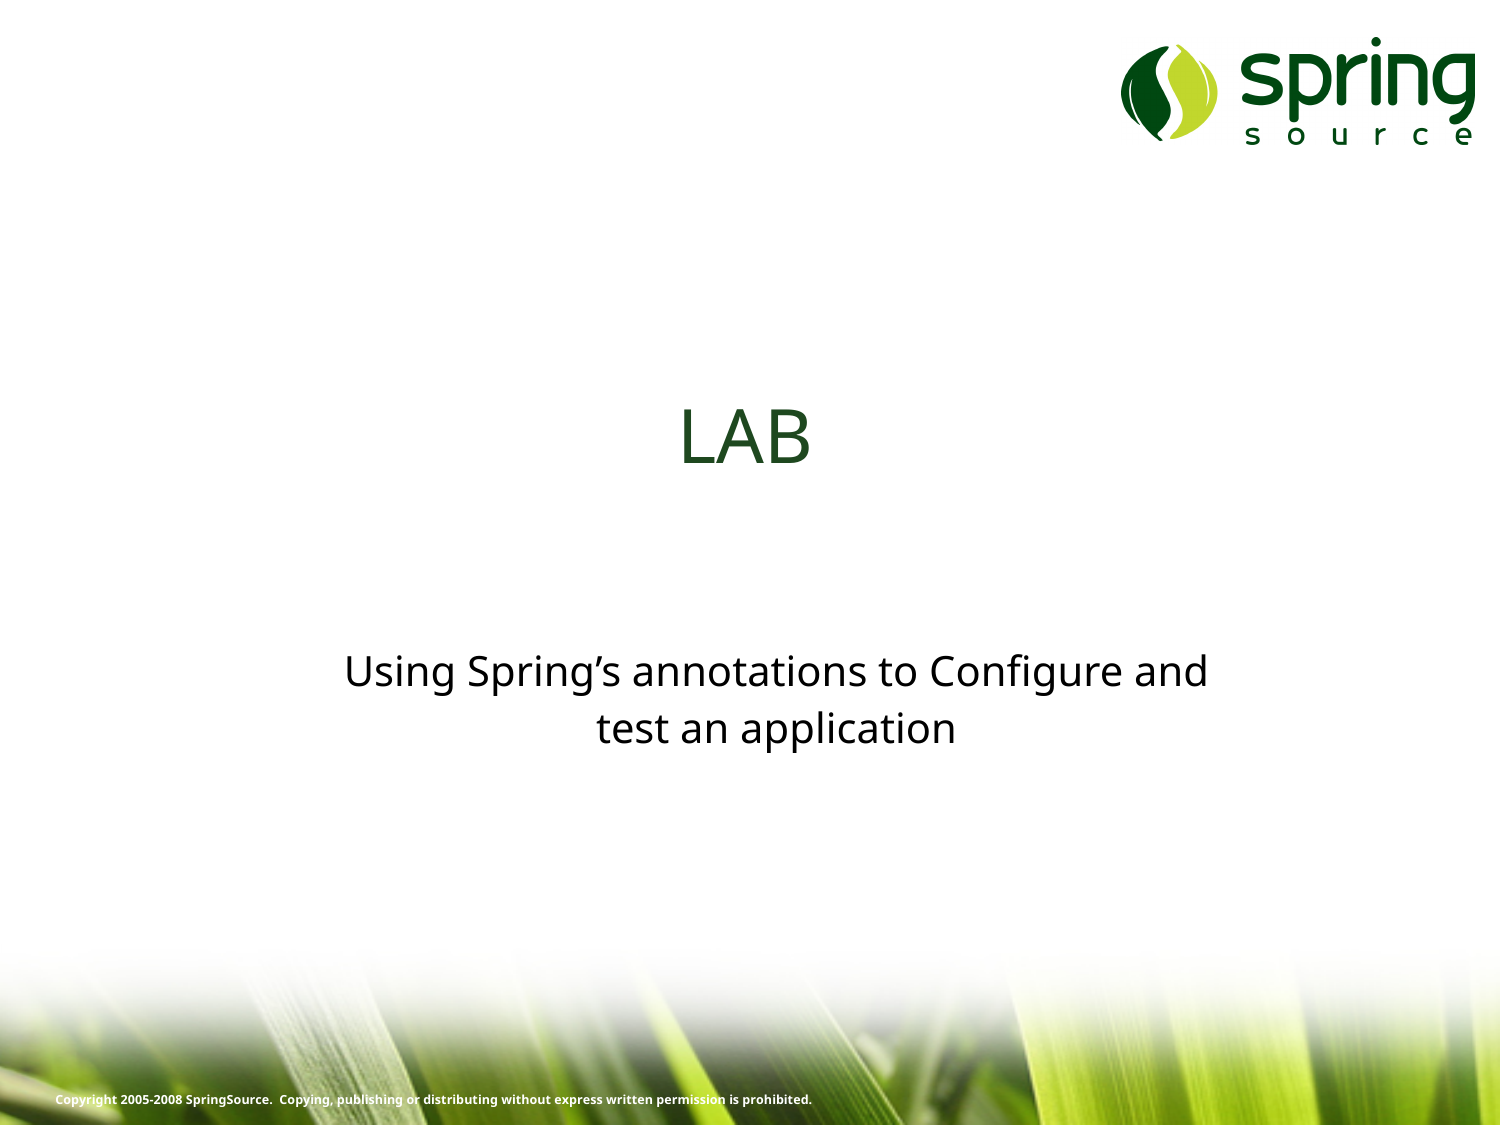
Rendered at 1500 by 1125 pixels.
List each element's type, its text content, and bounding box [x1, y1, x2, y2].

title LAB [107, 340, 1383, 529]
picture [1121, 37, 1475, 145]
subtitle Using Spring’s annotations to Configure and test an application [214, 499, 1265, 788]
picture [0, 944, 1500, 1125]
